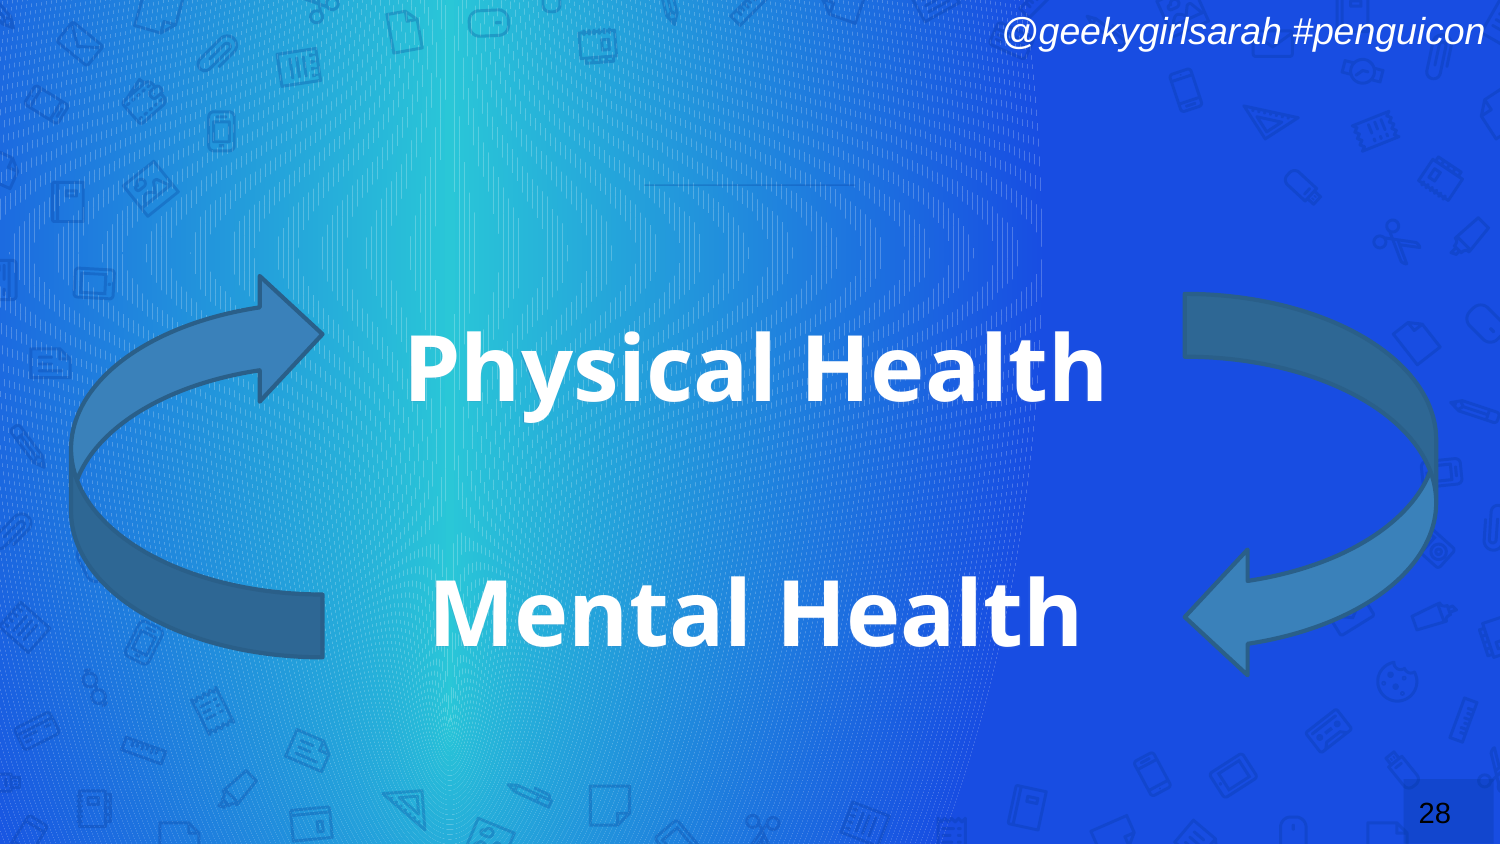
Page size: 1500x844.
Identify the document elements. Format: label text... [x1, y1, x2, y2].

text_box [71, 275, 323, 658]
list Physical Health Mental Health [182, 215, 1318, 758]
slide_number <number> [1403, 779, 1494, 844]
text_box [1184, 293, 1437, 676]
